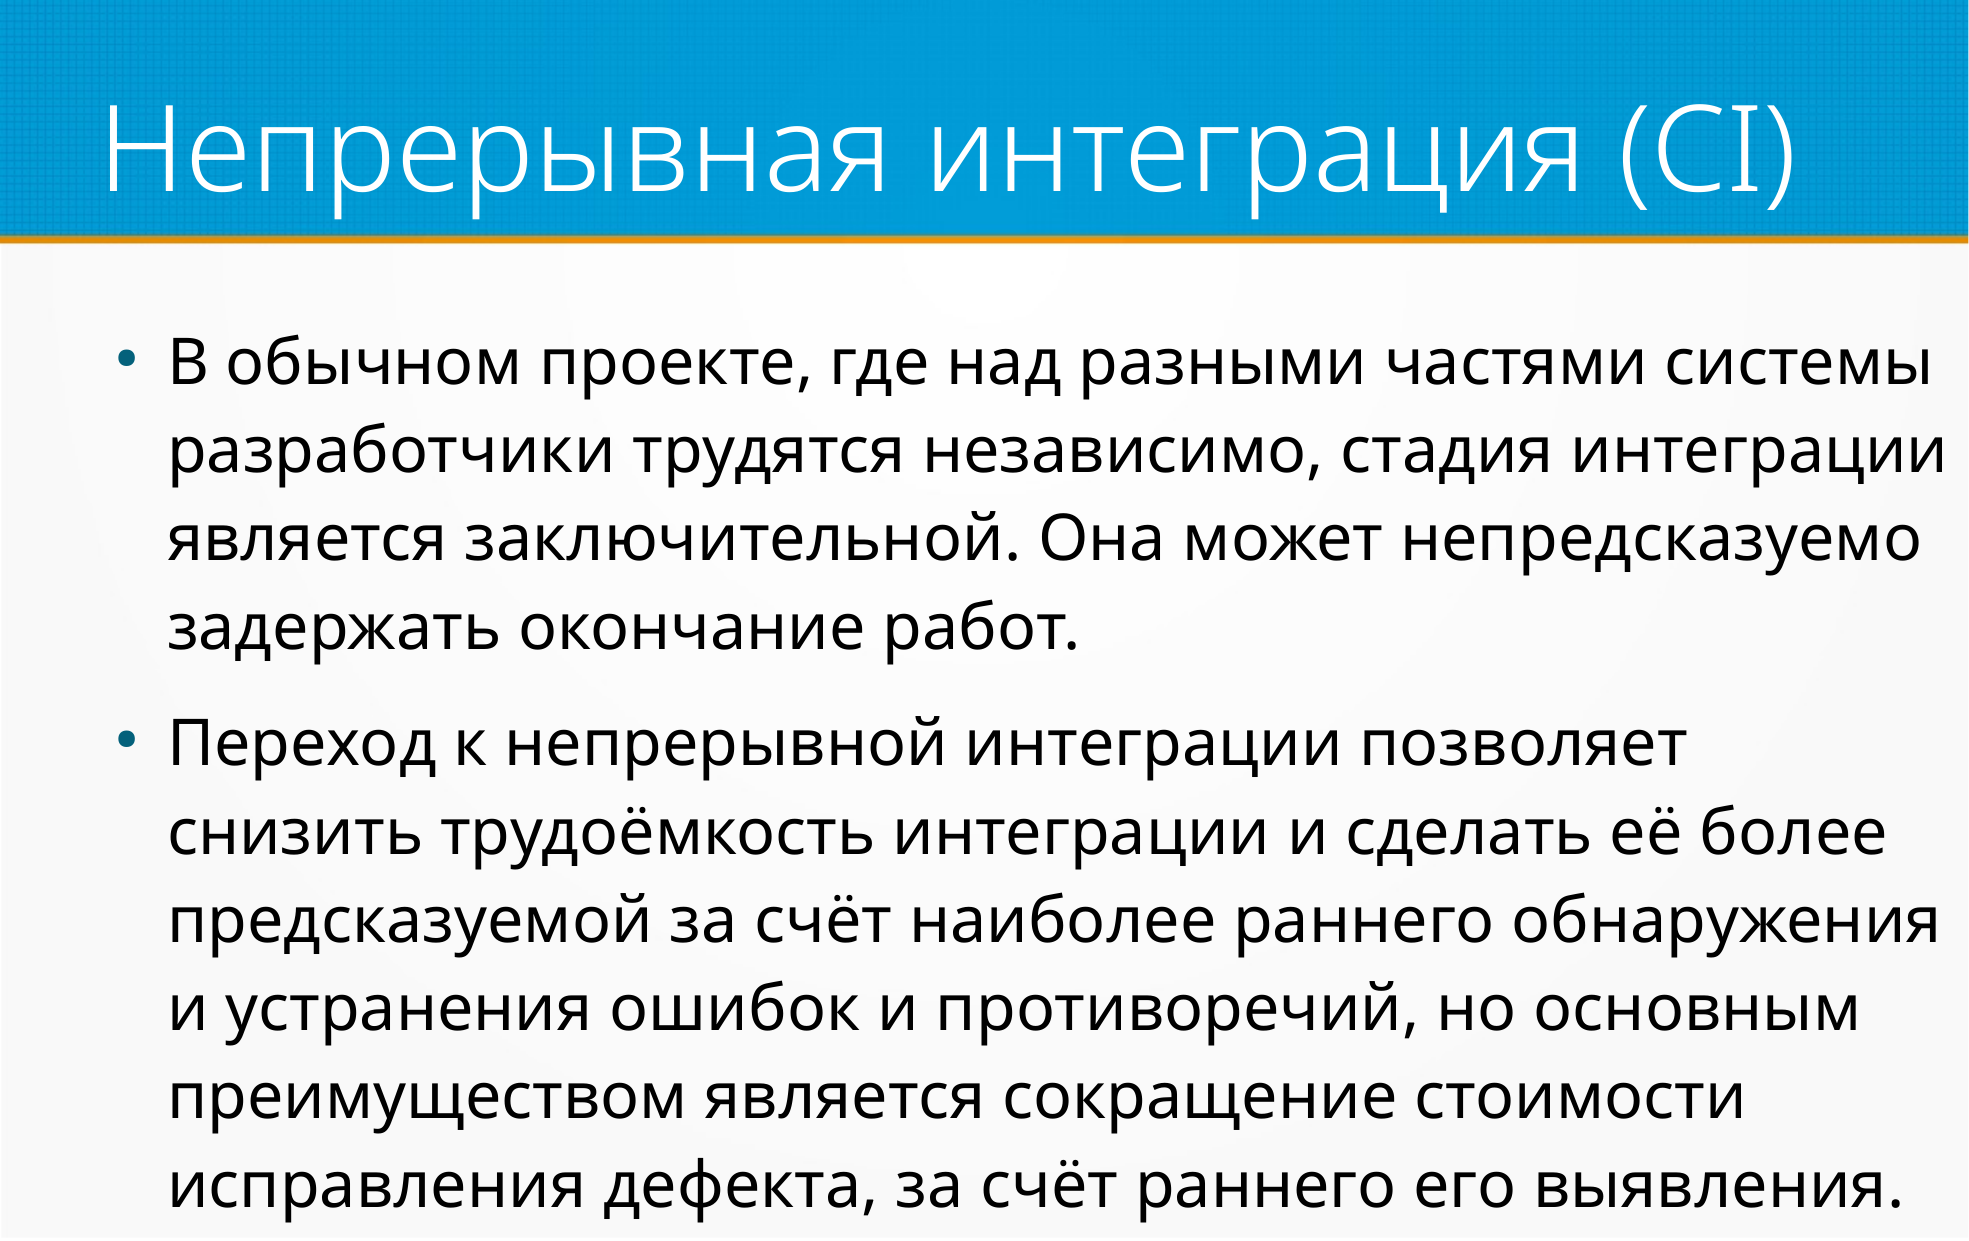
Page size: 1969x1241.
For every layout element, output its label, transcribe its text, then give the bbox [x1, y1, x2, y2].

list В обычном проекте, где над разными частями системы разработчики трудятся независимо, стадия интеграции является заключительной. Она может непредсказуемо задержать окончание работ. Переход к непрерывной интеграции позволяет снизить трудоёмкость интеграции и сделать её более предсказуемой за счёт наиболее раннего обнаружения и устранения ошибок и противоречий, но основным преимуществом является сокращение стоимости исправления дефекта, за счёт раннего его выявления. [98, 315, 1961, 1241]
picture [0, 233, 1969, 1241]
title Непрерывная интеграция (CI) [98, 19, 1870, 227]
